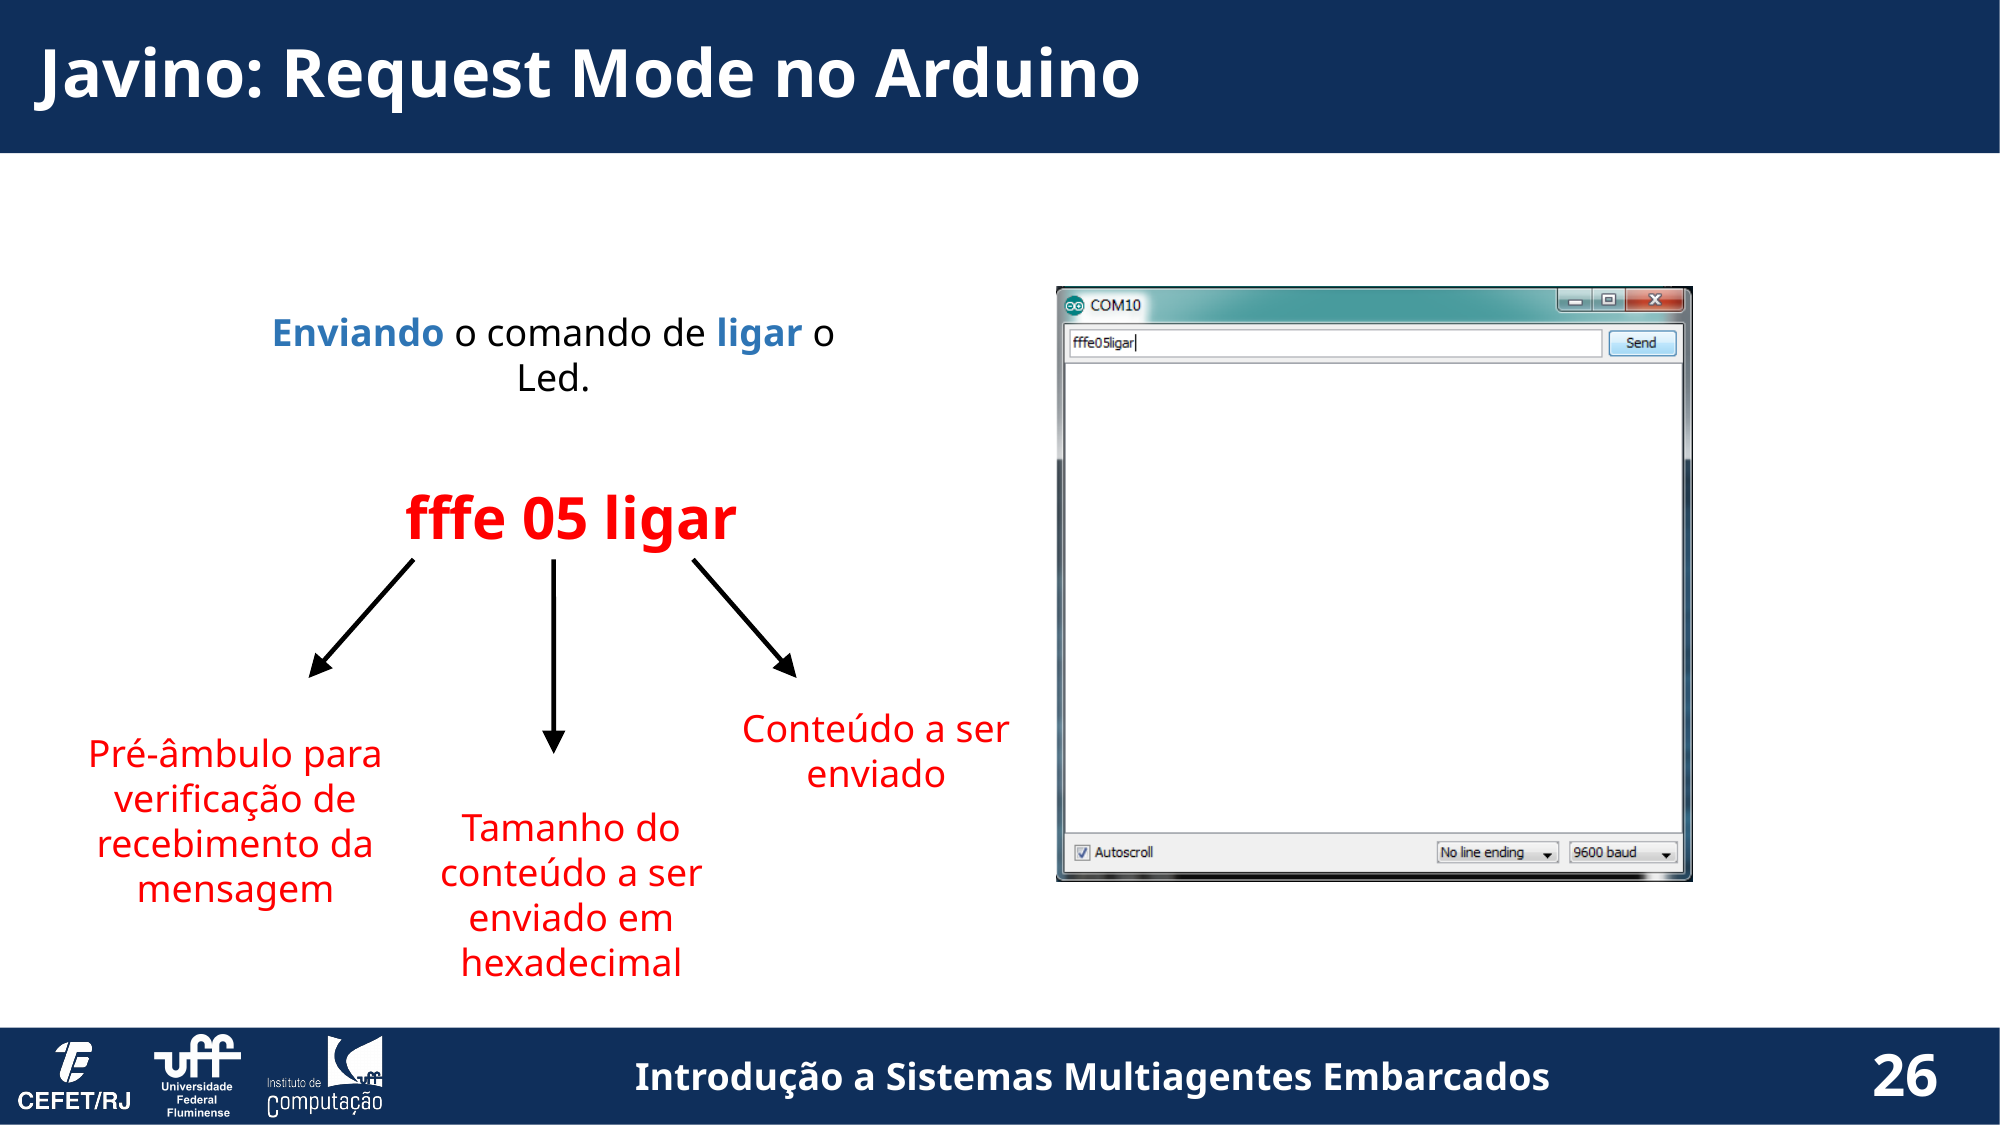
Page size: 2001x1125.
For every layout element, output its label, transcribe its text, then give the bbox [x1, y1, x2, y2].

picture [18, 1021, 130, 1125]
text_box Conteúdo a ser enviado [720, 697, 1033, 804]
text_box Tamanho do conteúdo a ser enviado em hexadecimal [415, 796, 728, 993]
picture [1056, 286, 1693, 882]
picture [153, 1033, 242, 1122]
picture [265, 1033, 384, 1118]
text_box Pré-âmbulo para verificação de recebimento da mensagem [32, 723, 439, 920]
text_box Javino: Request Mode no Arduino [25, 23, 2000, 119]
text_box fffe 05 ligar [235, 473, 908, 559]
text_box Enviando o comando de ligar o Led. [217, 302, 890, 408]
